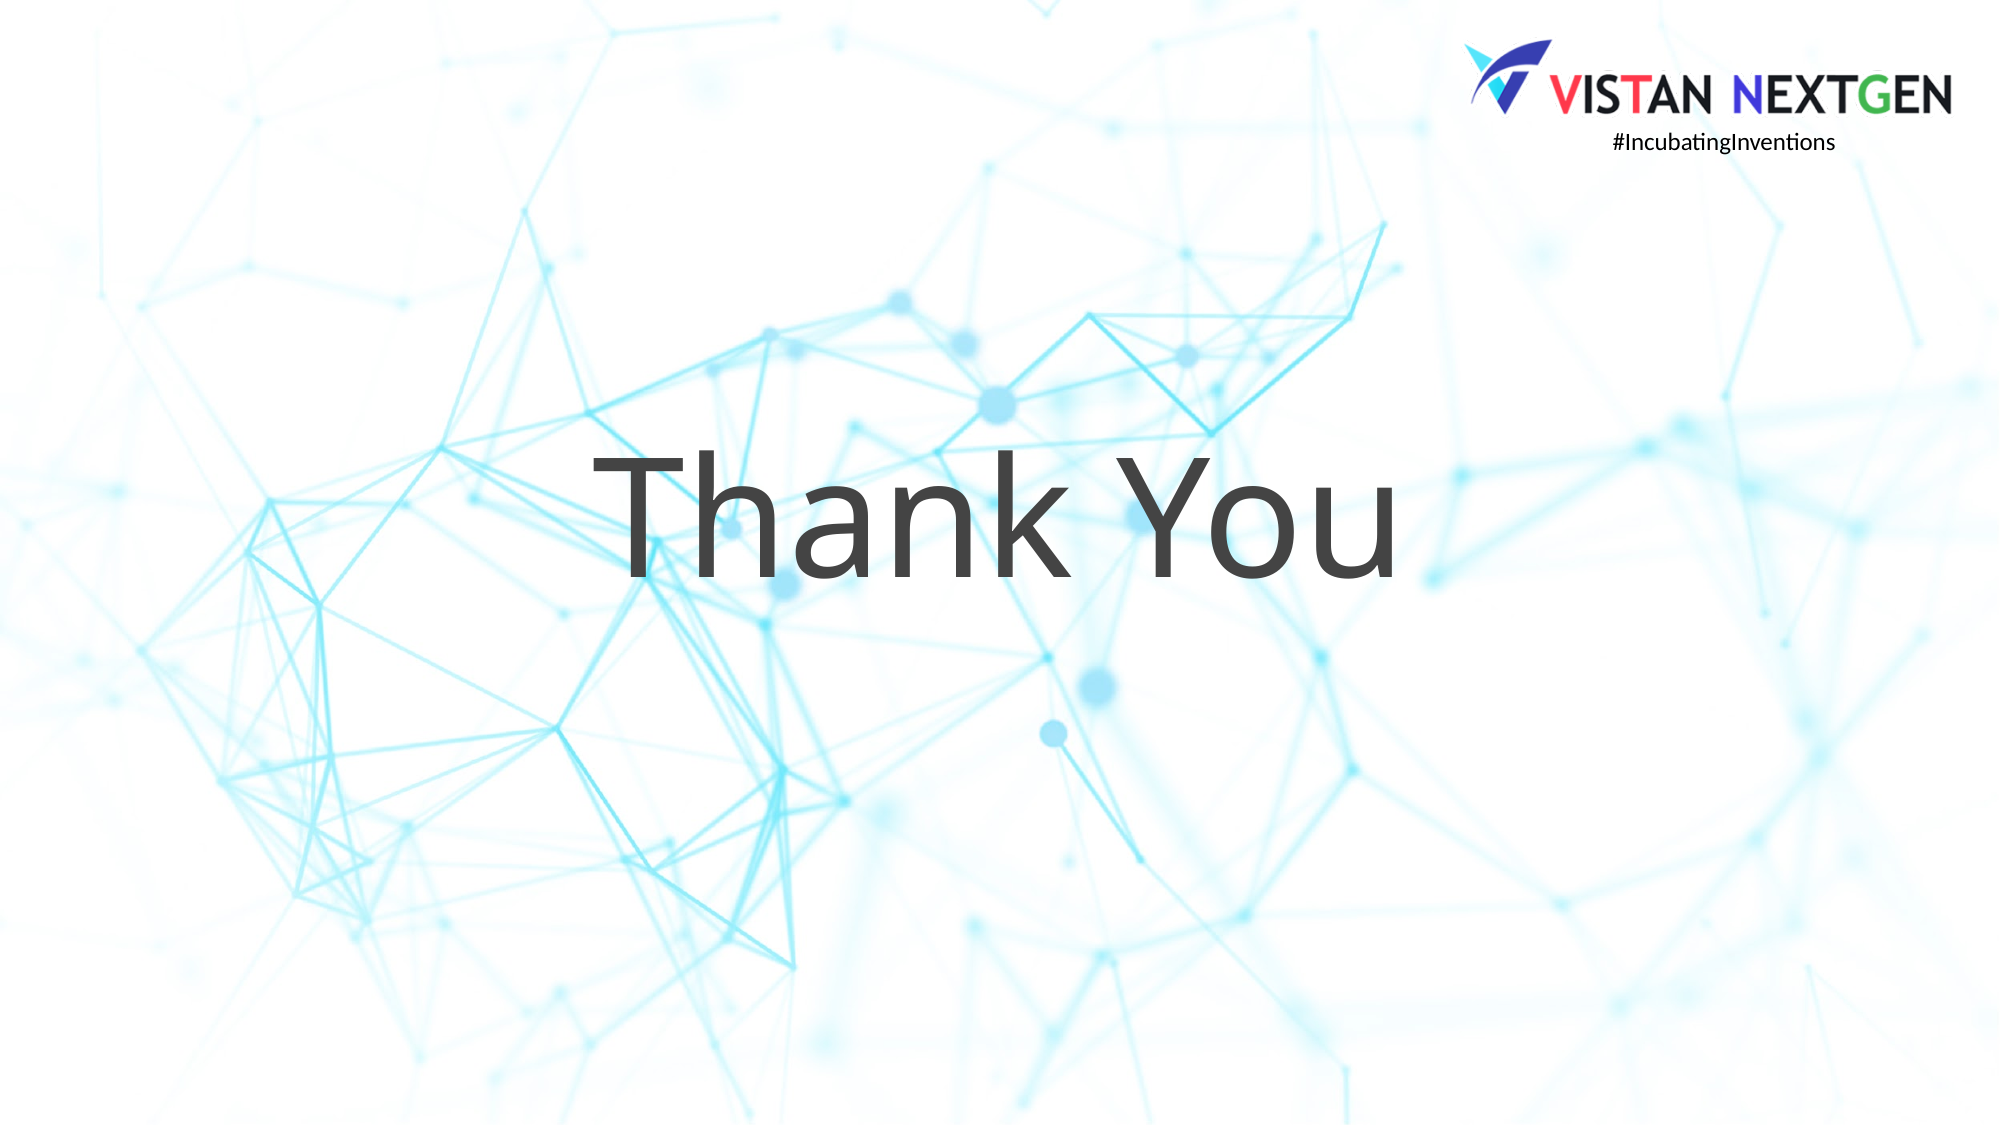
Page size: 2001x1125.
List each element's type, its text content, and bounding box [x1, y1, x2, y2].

text_box #IncubatingInventions [1610, 123, 1913, 156]
picture [0, 0, 2000, 1125]
text_box Thank You [124, 403, 1876, 1018]
text_box [1439, 36, 1975, 119]
